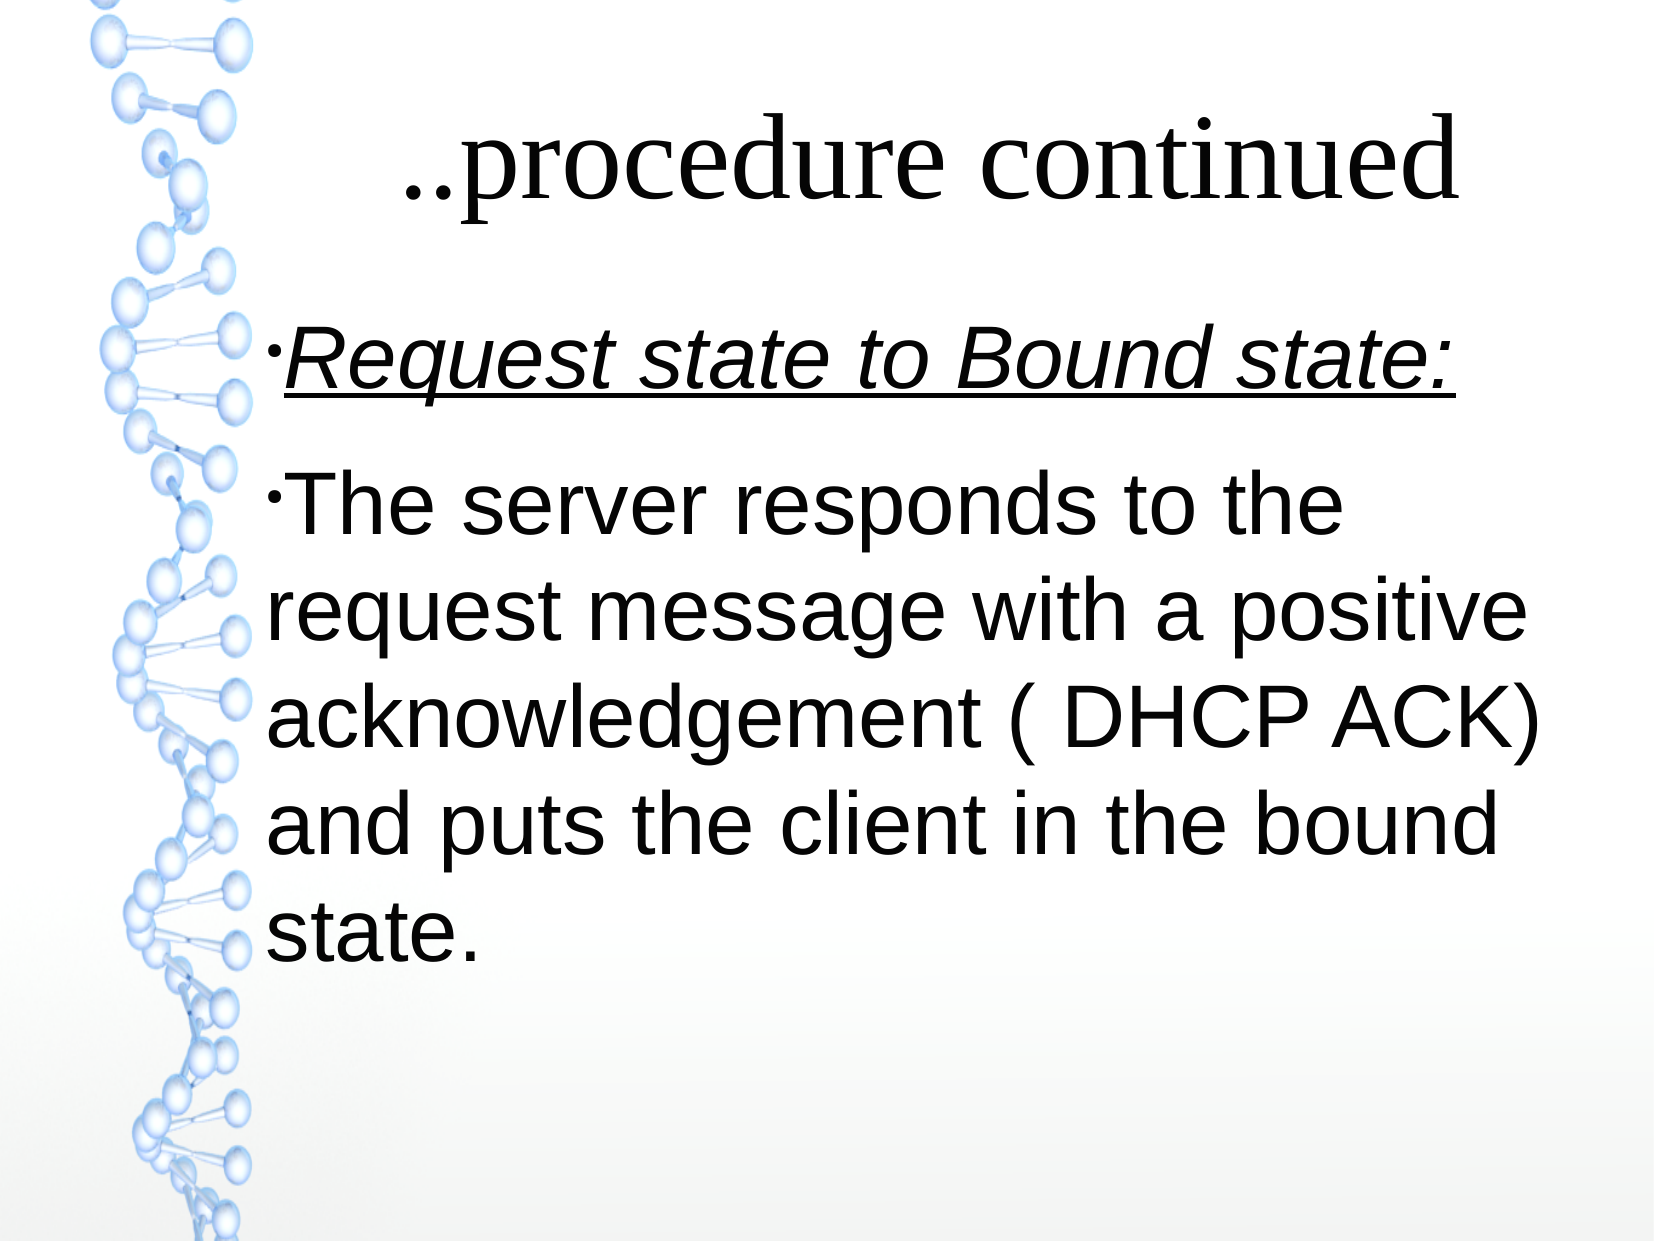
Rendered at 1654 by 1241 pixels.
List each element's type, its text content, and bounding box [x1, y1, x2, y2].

title ..procedure continued [265, 47, 1595, 252]
list Request state to Bound state: The server responds to the request message with a positive acknowledgement ( DHCP ACK) and puts the client in the bound state. [265, 299, 1595, 1019]
picture [0, 0, 1654, 1241]
